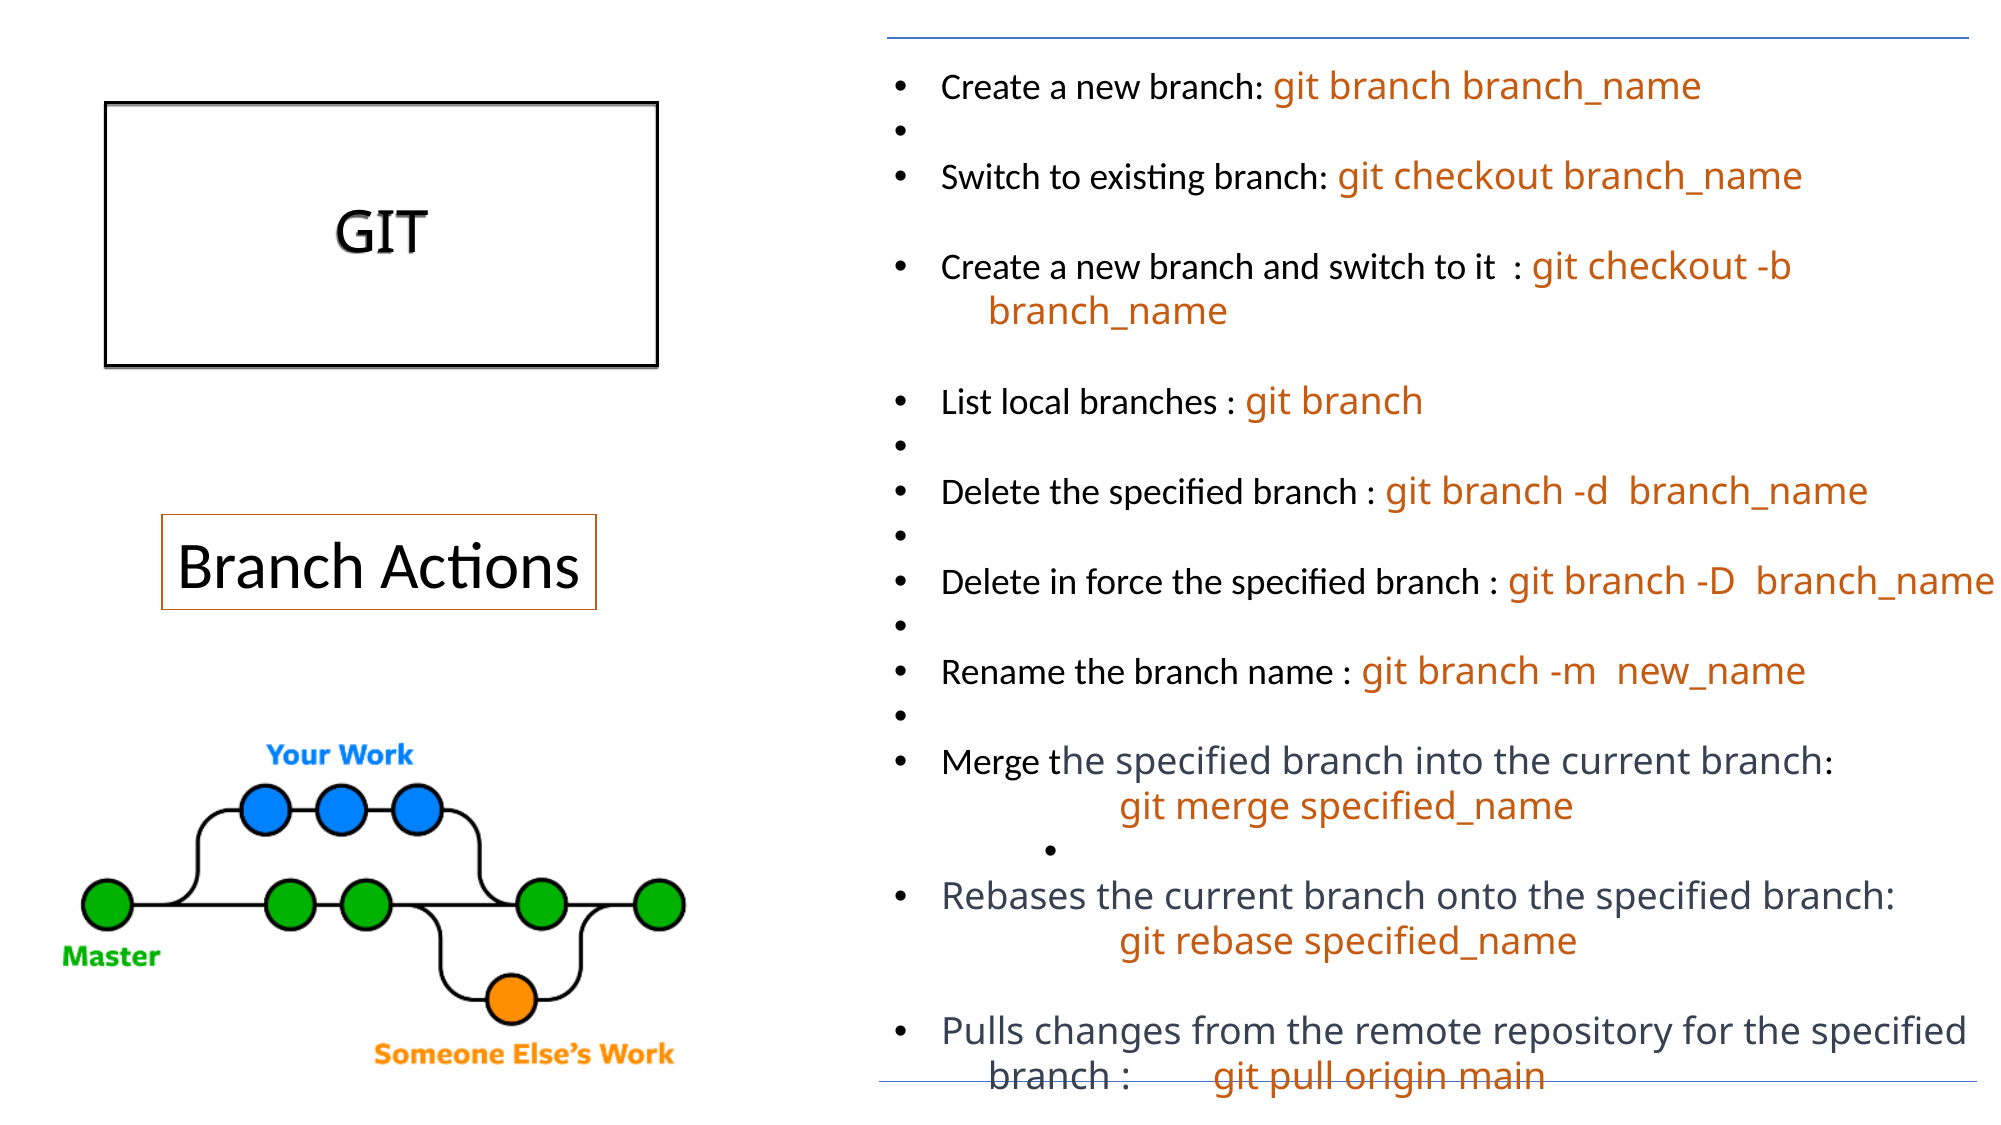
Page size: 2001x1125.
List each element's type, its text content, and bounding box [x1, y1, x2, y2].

title GIT [105, 102, 658, 366]
text_box Create a new branch: git branch branch_name Switch to existing branch: git checkout branch_name Create a new branch and switch to it : git checkout -b branch_name List local branches : git branch Delete the specified branch : git branch -d branch_name Delete in force the specified branch : git branch -D branch_name Rename the branch name : git branch -m new_name Merge the specified branch into the current branch: git merge specified_name Rebases the current branch onto the specified branch: git rebase specified_name Pulls changes from the remote repository for the specified branch : git pull origin main [879, 55, 2000, 1070]
text_box Branch Actions [162, 514, 596, 610]
picture [39, 706, 724, 1084]
